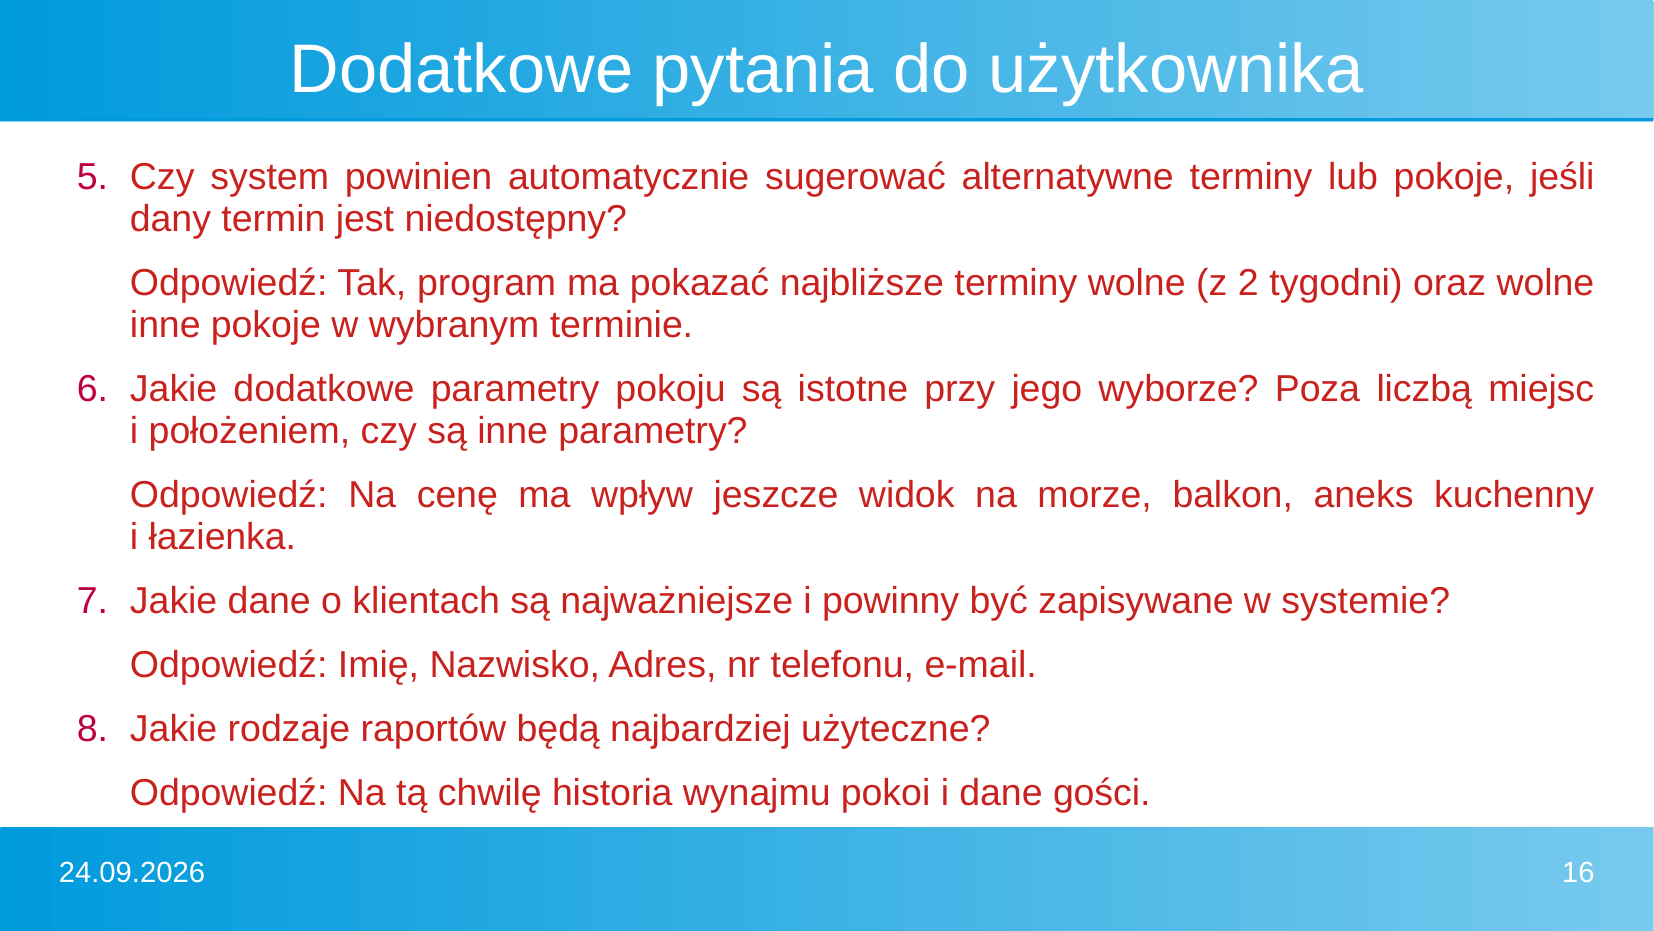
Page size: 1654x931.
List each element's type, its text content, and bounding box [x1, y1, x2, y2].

list Czy system powinien automatycznie sugerować alternatywne terminy lub pokoje, jeśli dany termin jest niedostępny? Odpowiedź: Tak, program ma pokazać najbliższe terminy wolne (z 2 tygodni) oraz wolne inne pokoje w wybranym terminie. Jakie dodatkowe parametry pokoju są istotne przy jego wyborze? Poza liczbą miejsc i położeniem, czy są inne parametry? Odpowiedź: Na cenę ma wpływ jeszcze widok na morze, balkon, aneks kuchenny i łazienka. Jakie dane o klientach są najważniejsze i powinny być zapisywane w systemie? Odpowiedź: Imię, Nazwisko, Adres, nr telefonu, e-mail. Jakie rodzaje raportów będą najbardziej użyteczne? Odpowiedź: Na tą chwilę historia wynajmu pokoi i dane gości. [59, 155, 1595, 841]
title Dodatkowe pytania do użytkownika [59, 29, 1595, 108]
